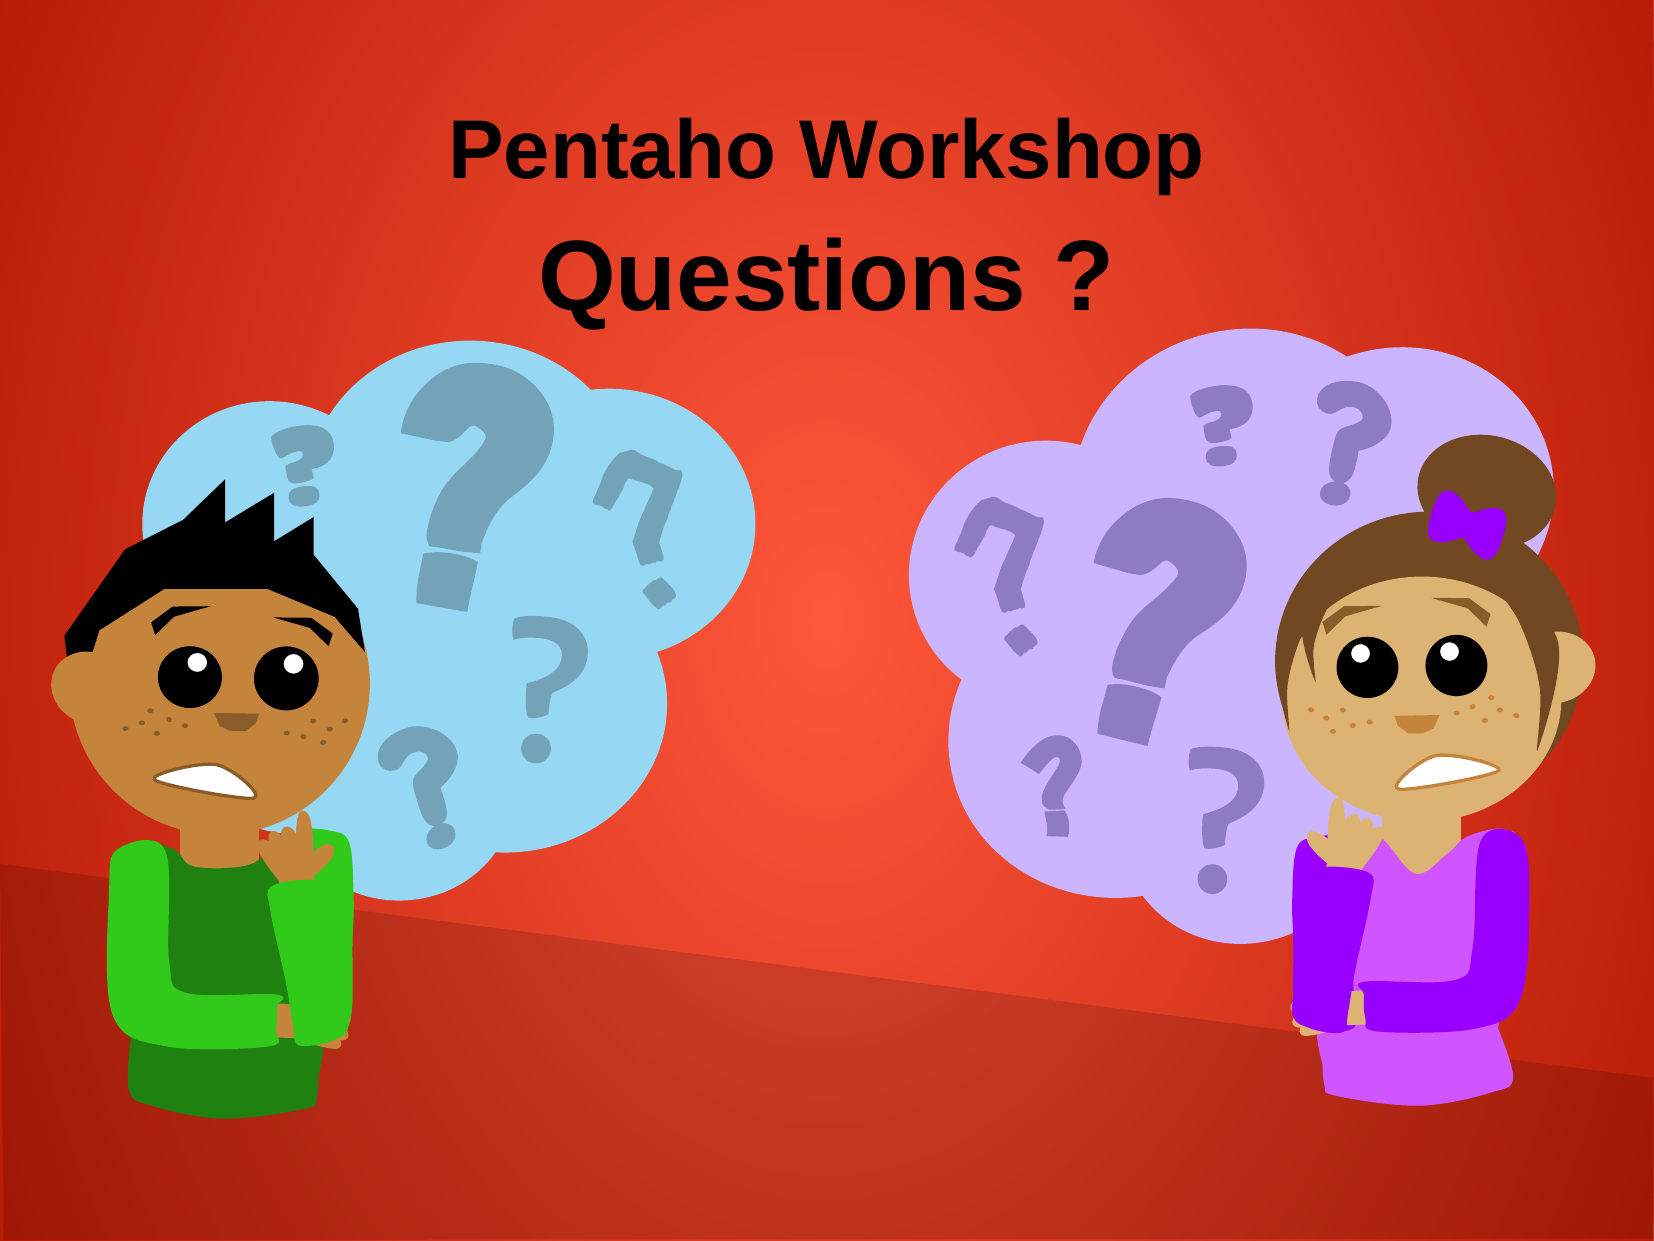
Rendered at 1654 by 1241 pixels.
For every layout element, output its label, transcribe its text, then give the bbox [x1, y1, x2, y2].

picture [885, 300, 1616, 1114]
subtitle Questions ? [82, 220, 1571, 1080]
picture [37, 320, 768, 1134]
title Pentaho Workshop [82, 47, 1571, 220]
